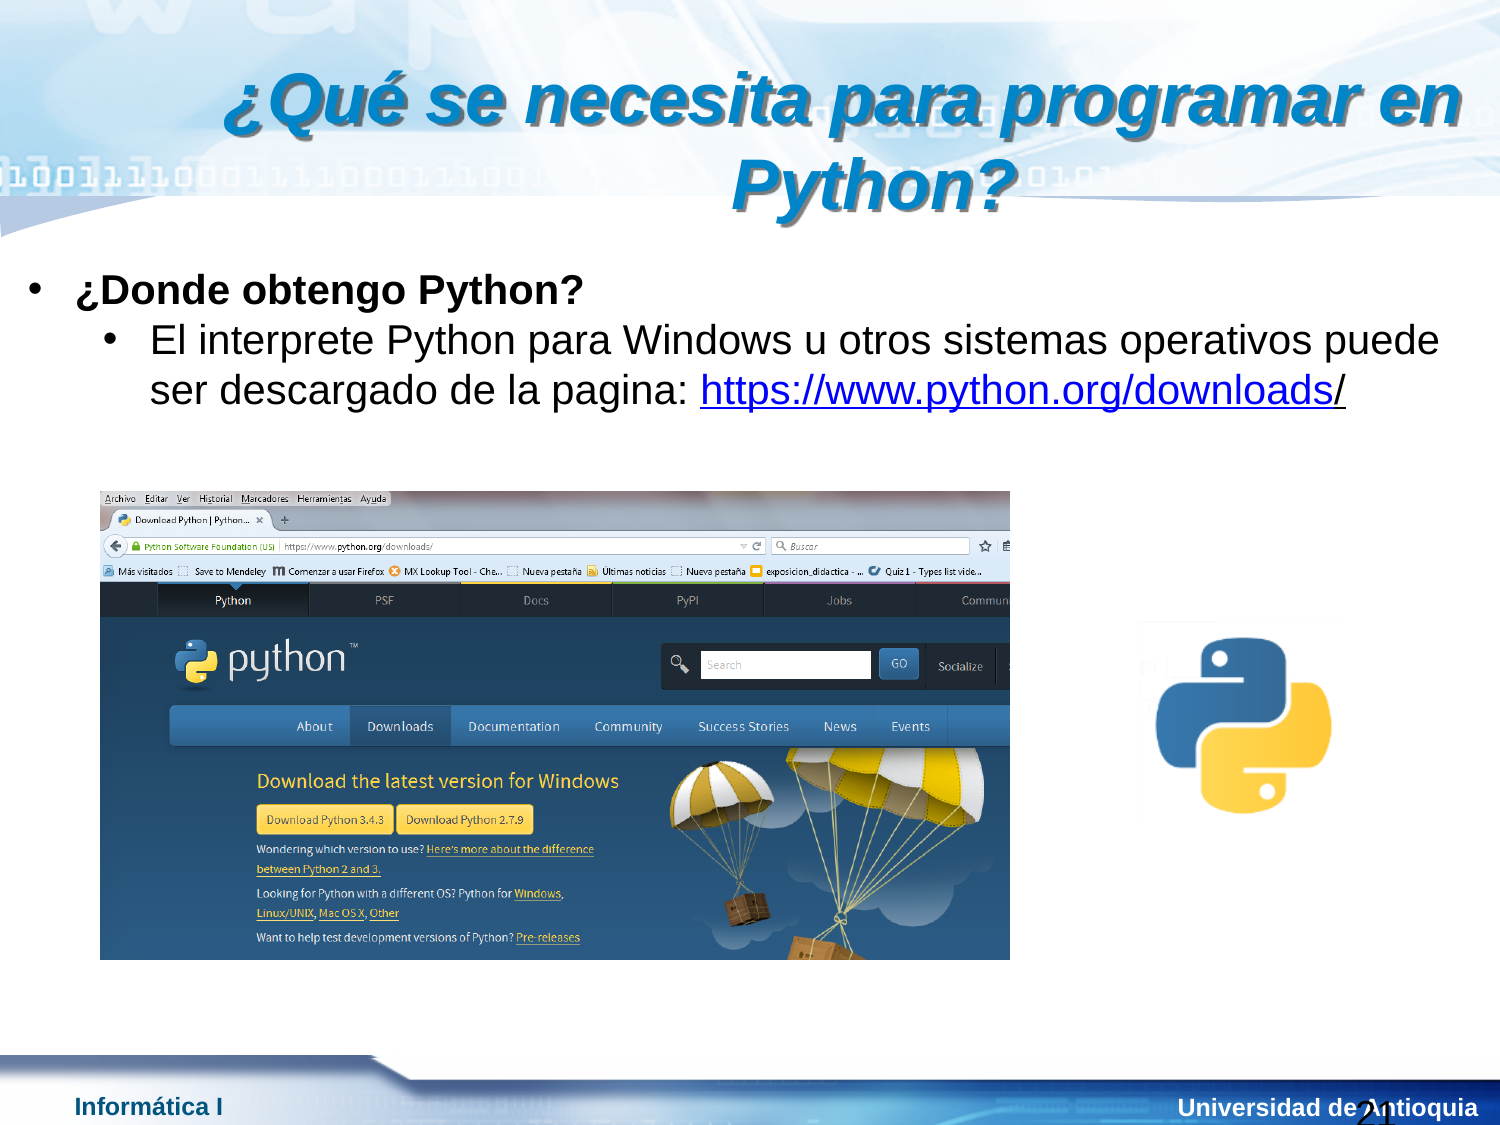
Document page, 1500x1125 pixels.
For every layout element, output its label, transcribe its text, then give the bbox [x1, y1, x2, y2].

picture [0, 0, 1500, 196]
picture [1139, 621, 1348, 830]
picture [100, 491, 1010, 961]
picture [1332, 1105, 1337, 1114]
slide_number <número> [1340, 1082, 1500, 1125]
text_box ¿Donde obtengo Python? El interprete Python para Windows u otros sistemas operativos puede ser descargado de la pagina: https://www.python.org/downloads/ [13, 255, 1478, 421]
picture [0, 1055, 1500, 1125]
title ¿Qué se necesita para programar en Python? [167, 44, 1500, 232]
